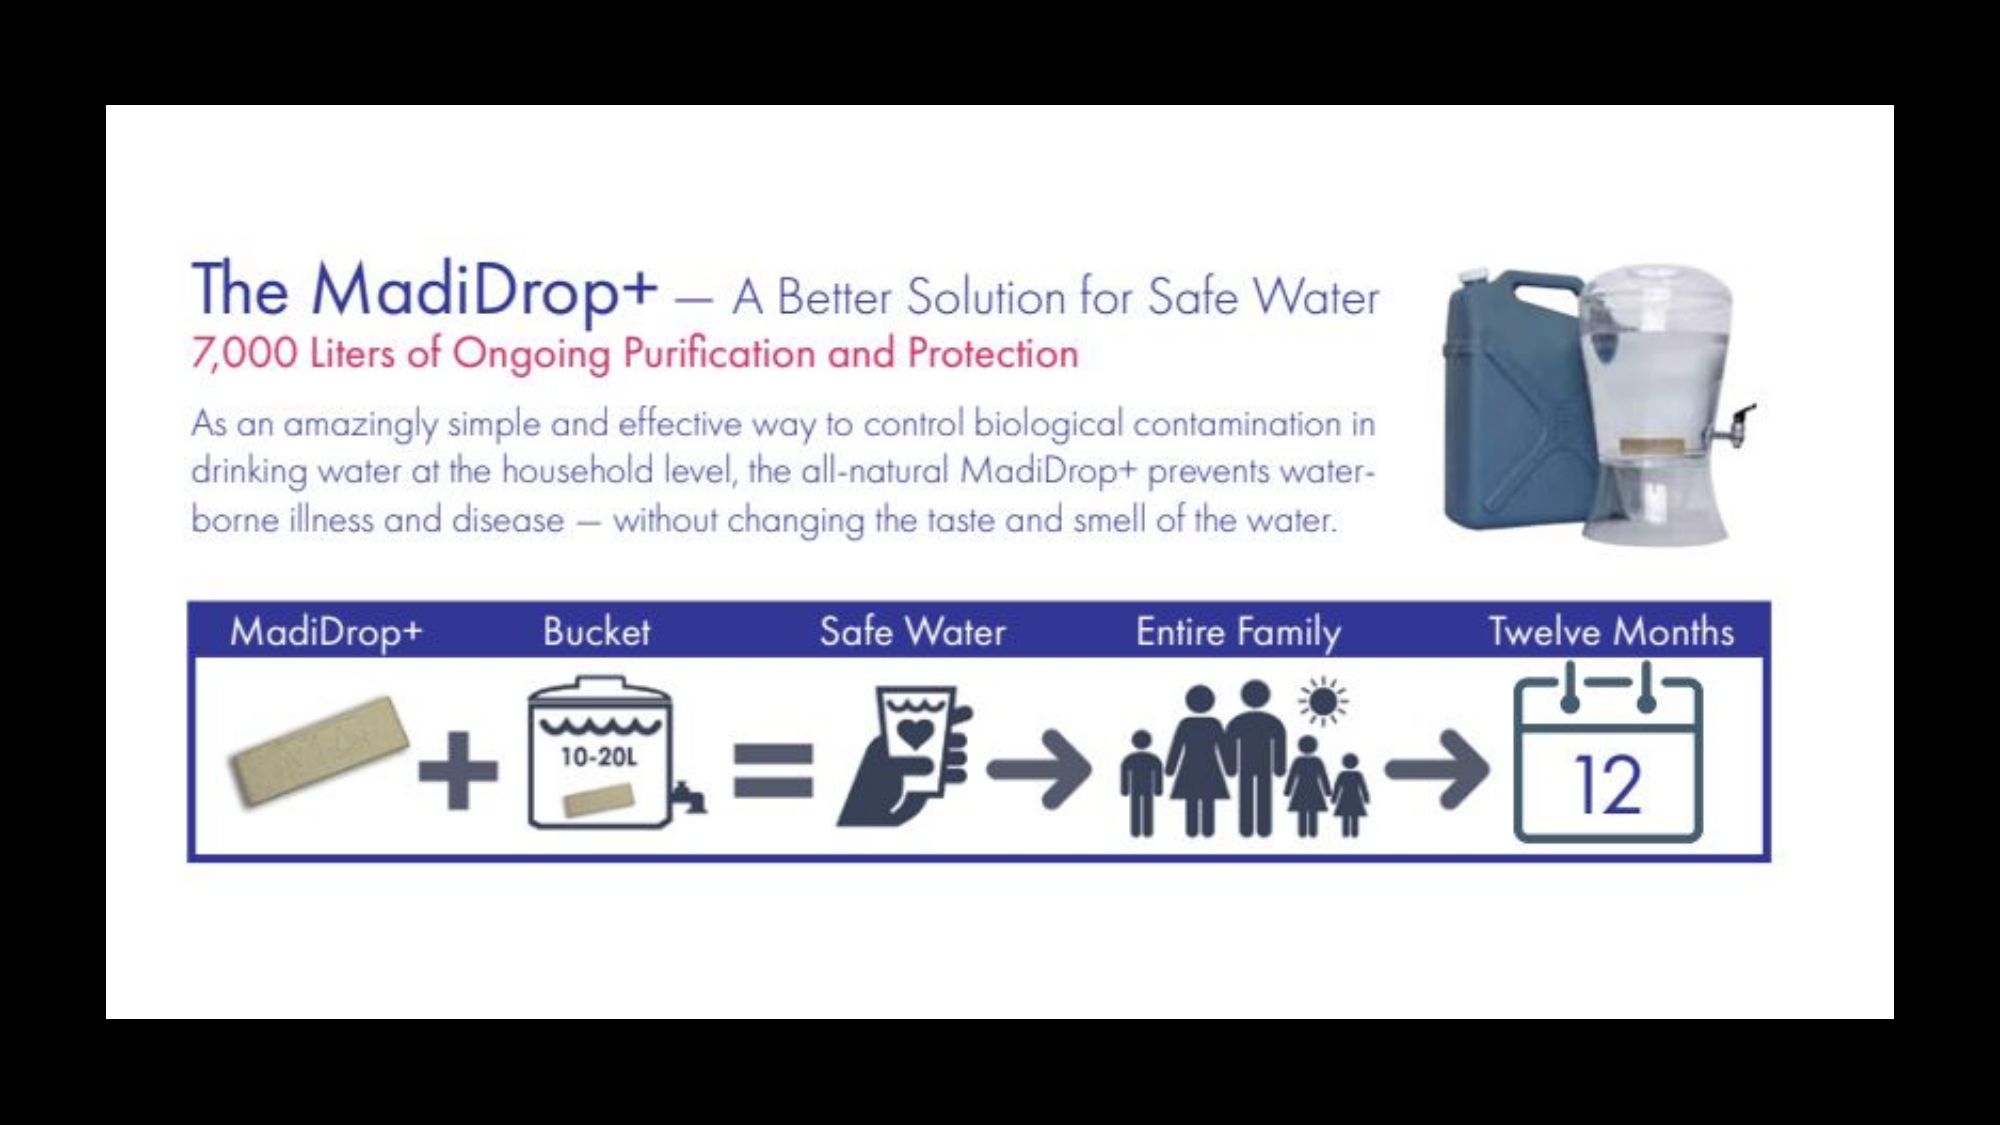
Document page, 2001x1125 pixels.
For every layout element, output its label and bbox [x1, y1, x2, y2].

picture [183, 235, 1817, 889]
text_box [0, 0, 2000, 1125]
